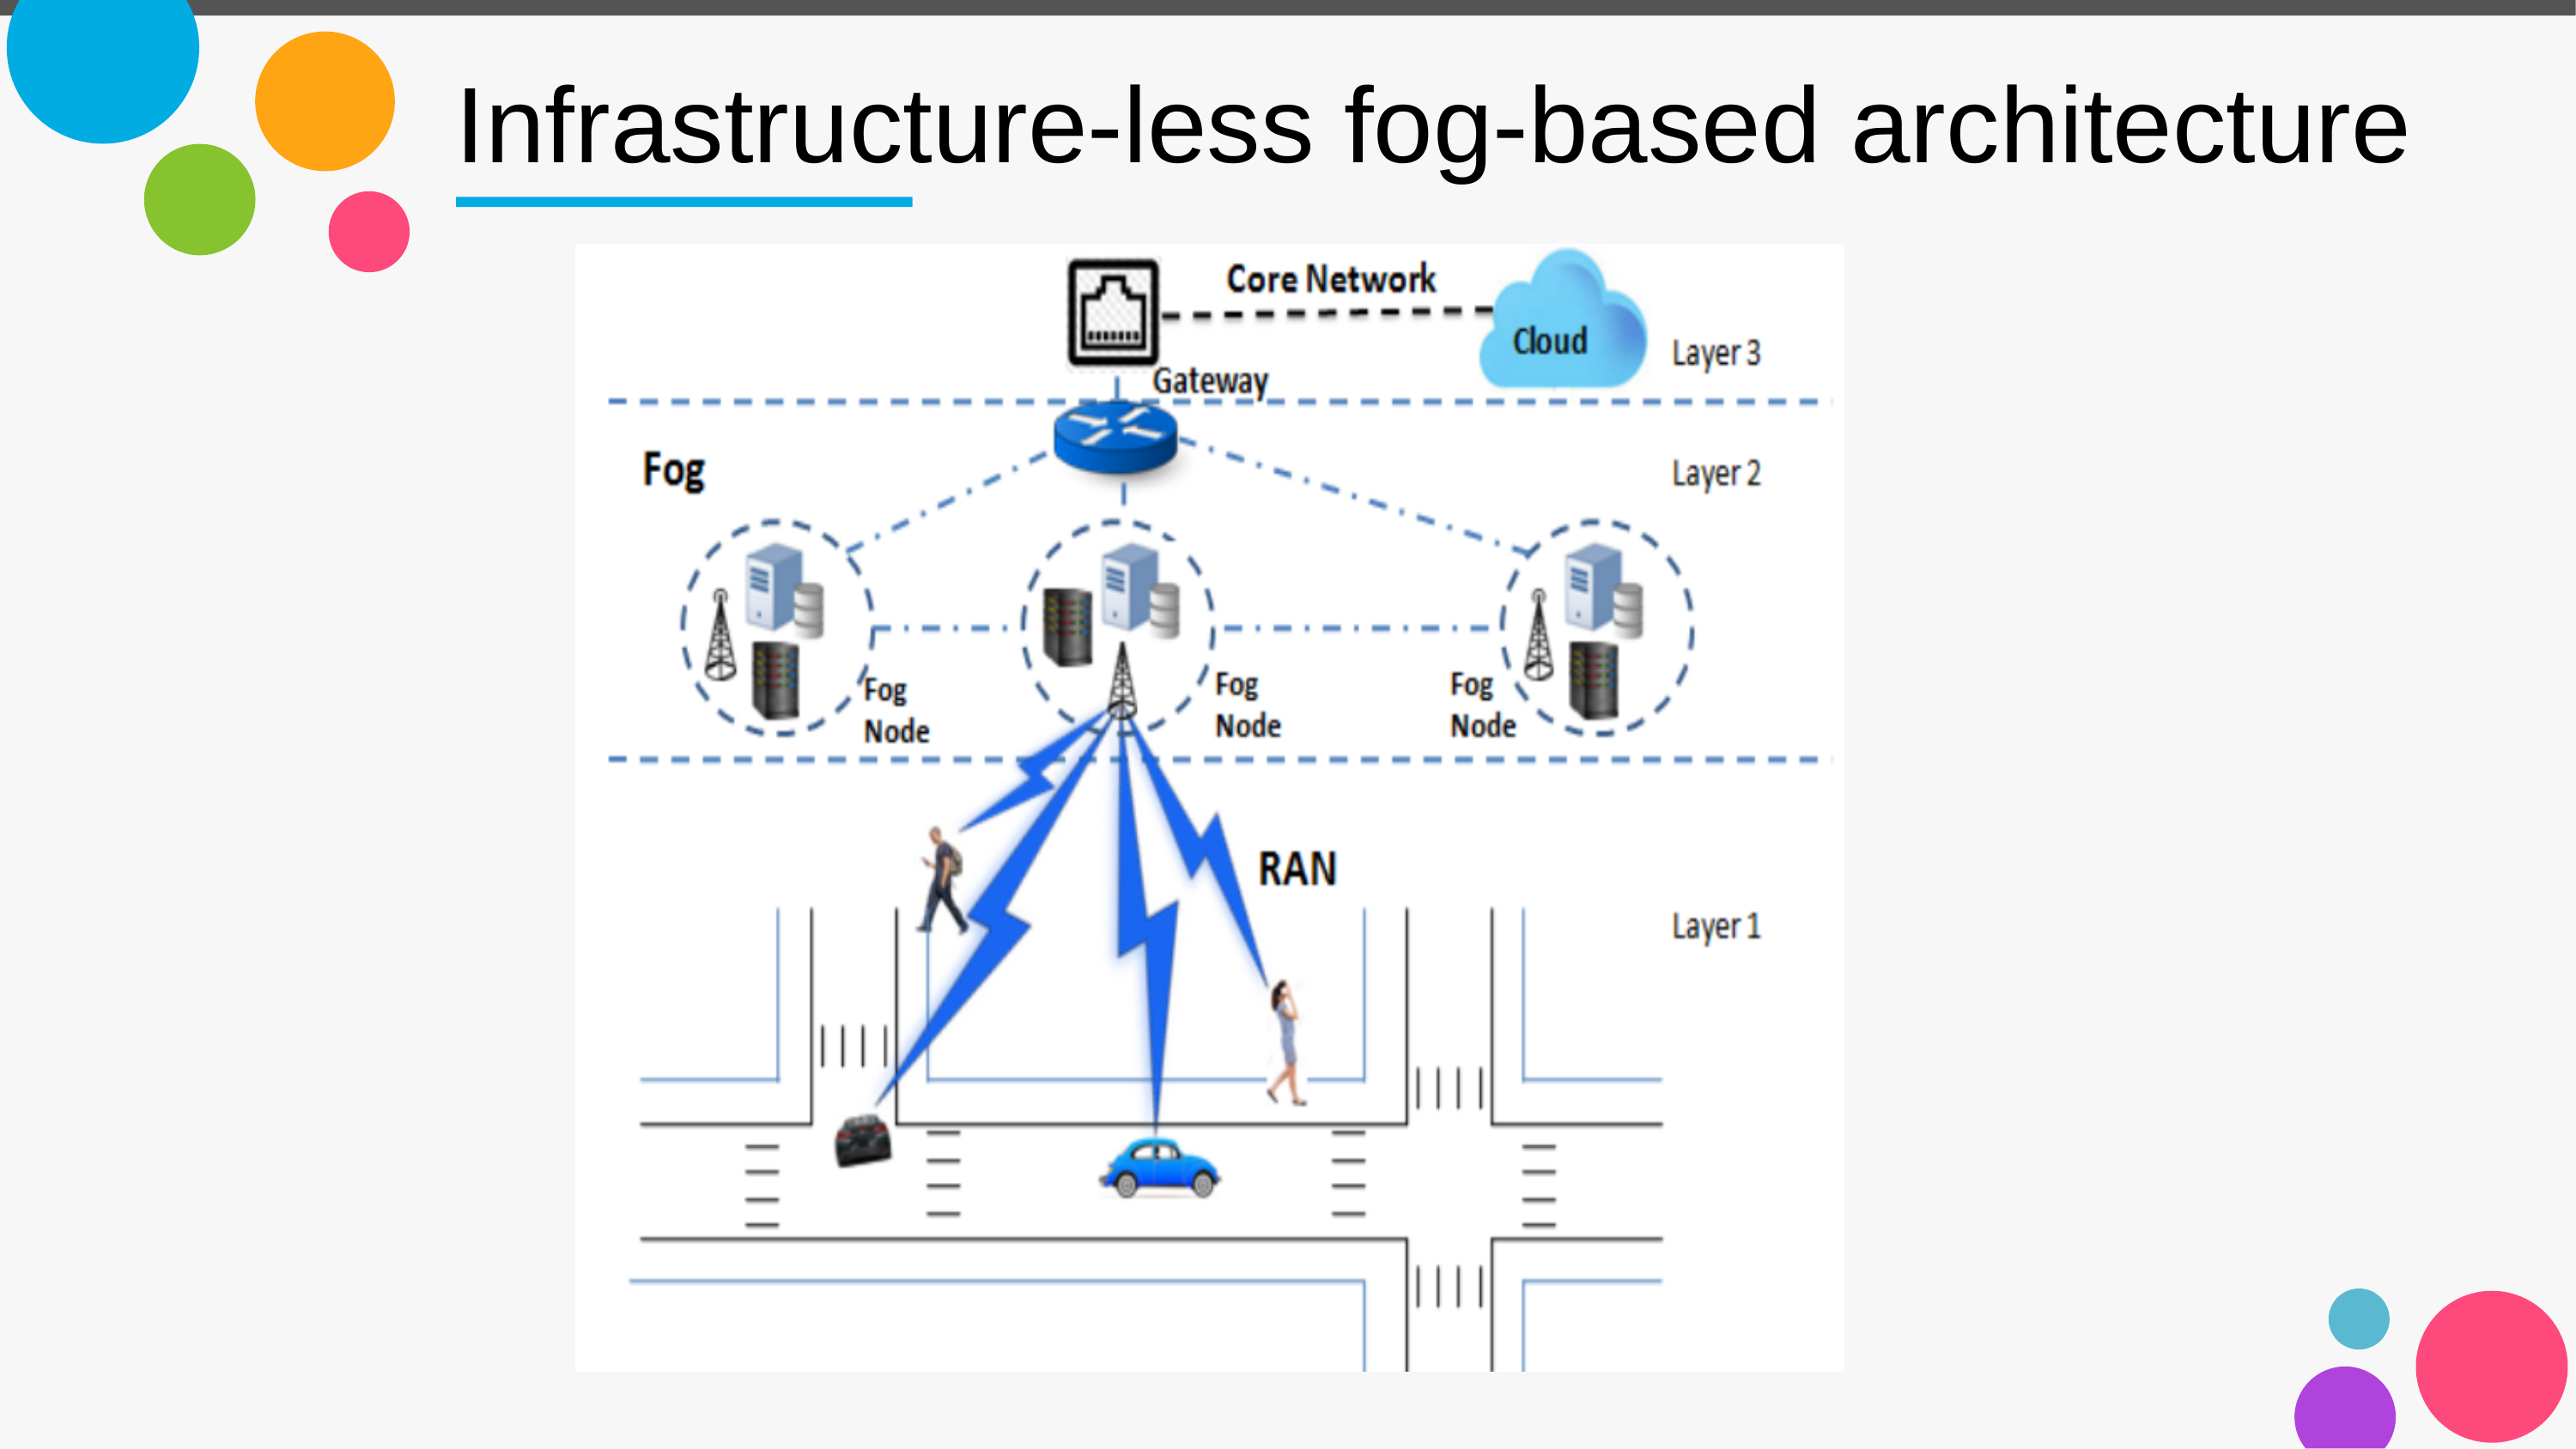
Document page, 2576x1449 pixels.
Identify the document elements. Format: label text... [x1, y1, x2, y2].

text_box Infrastructure-less fog-based architecture [433, 34, 2454, 204]
picture [575, 244, 1844, 1372]
